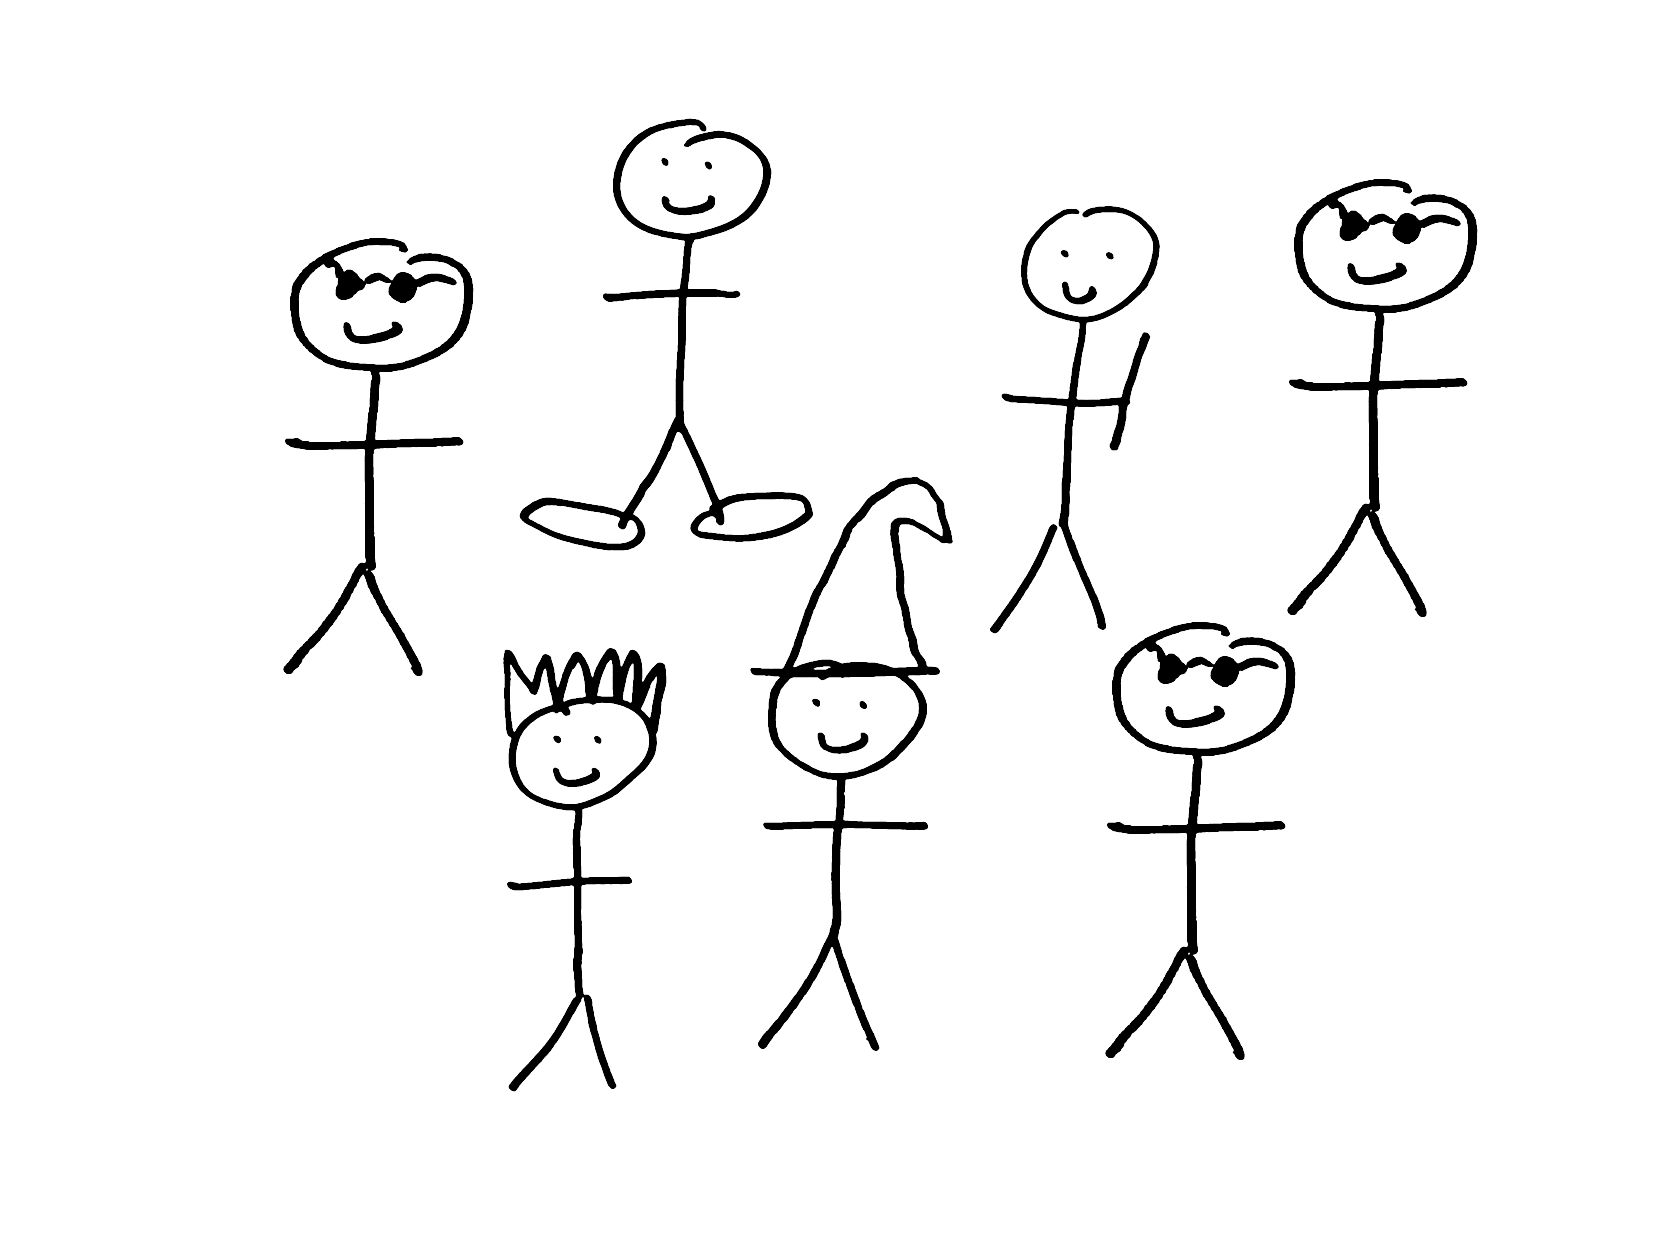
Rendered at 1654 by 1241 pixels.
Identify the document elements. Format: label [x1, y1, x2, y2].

picture [265, 206, 680, 1123]
picture [512, 88, 1482, 1093]
